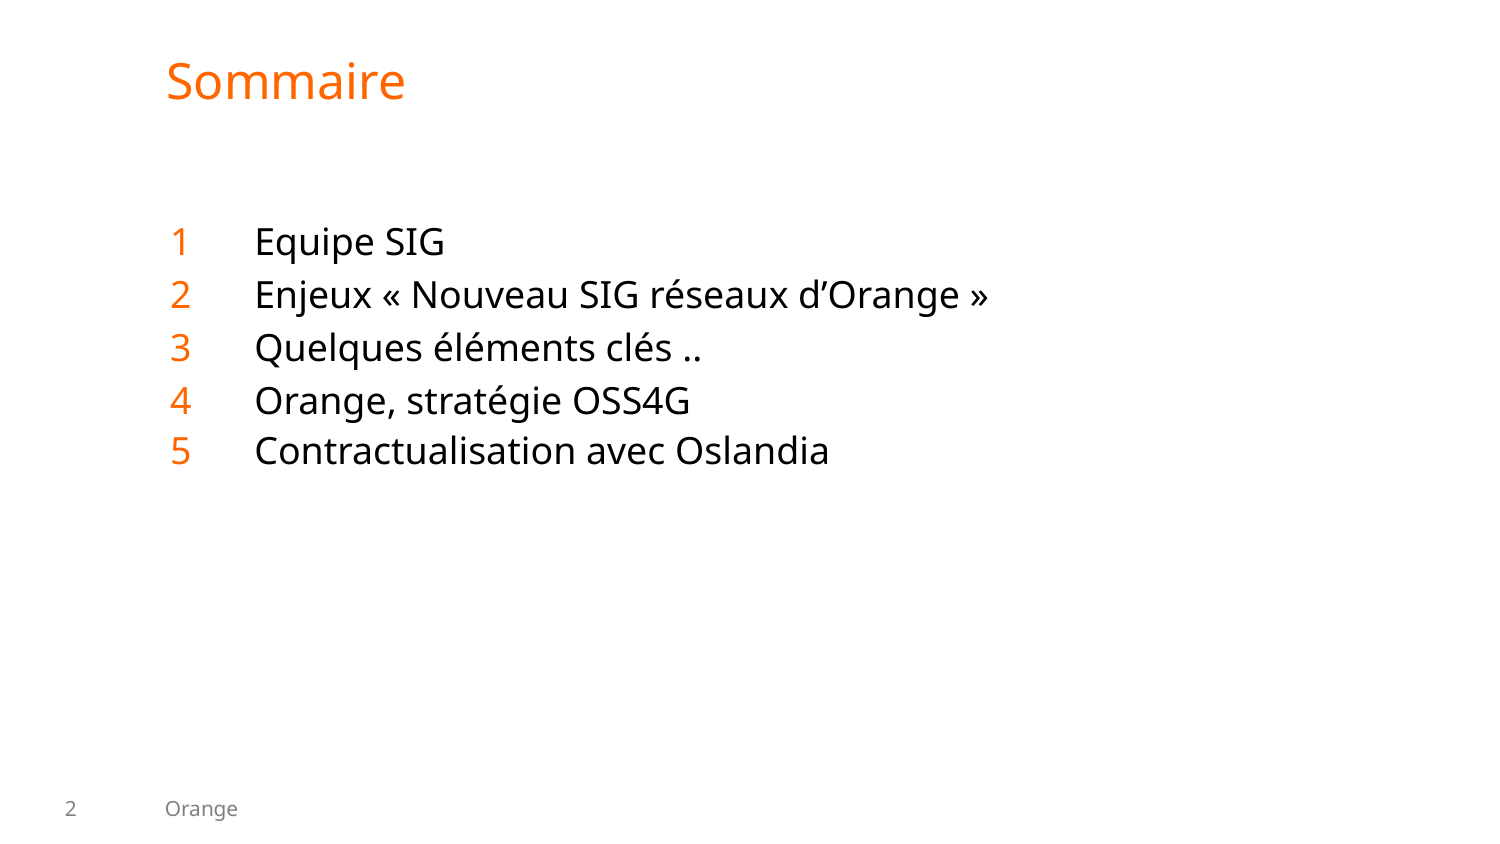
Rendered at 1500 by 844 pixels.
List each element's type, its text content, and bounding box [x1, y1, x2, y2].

title Sommaire [166, 49, 1323, 171]
list Equipe SIG [254, 218, 1157, 265]
list Orange, stratégie OSS4G [254, 377, 1157, 423]
list 1 [170, 218, 231, 265]
list Contractualisation avec Oslandia [254, 427, 1157, 473]
list 3 [170, 324, 231, 370]
list 4 [170, 377, 231, 423]
list Quelques éléments clés .. [254, 324, 1157, 370]
list 5 [170, 427, 231, 473]
list Enjeux « Nouveau SIG réseaux d’Orange » [254, 271, 1157, 318]
list 2 [170, 271, 231, 318]
